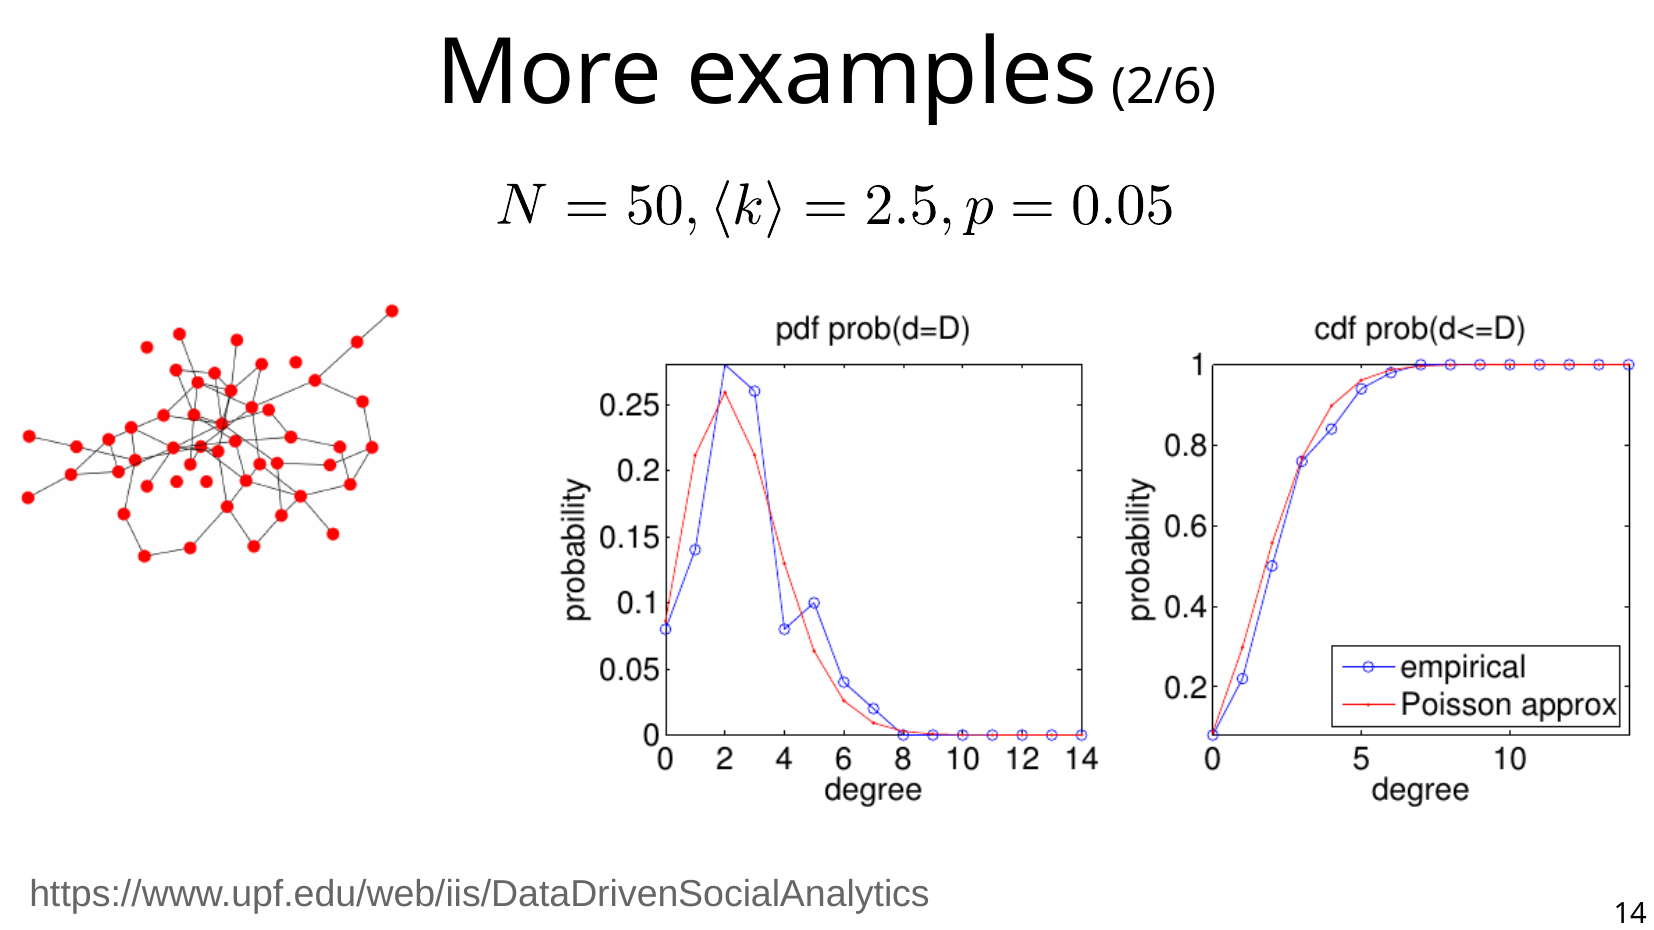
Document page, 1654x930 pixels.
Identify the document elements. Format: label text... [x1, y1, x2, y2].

text_box [495, 180, 1175, 239]
title More examples (2/6) [82, 1, 1571, 135]
picture [0, 268, 1653, 832]
text_box https://www.upf.edu/web/iis/DataDrivenSocialAnalytics [14, 864, 1051, 916]
